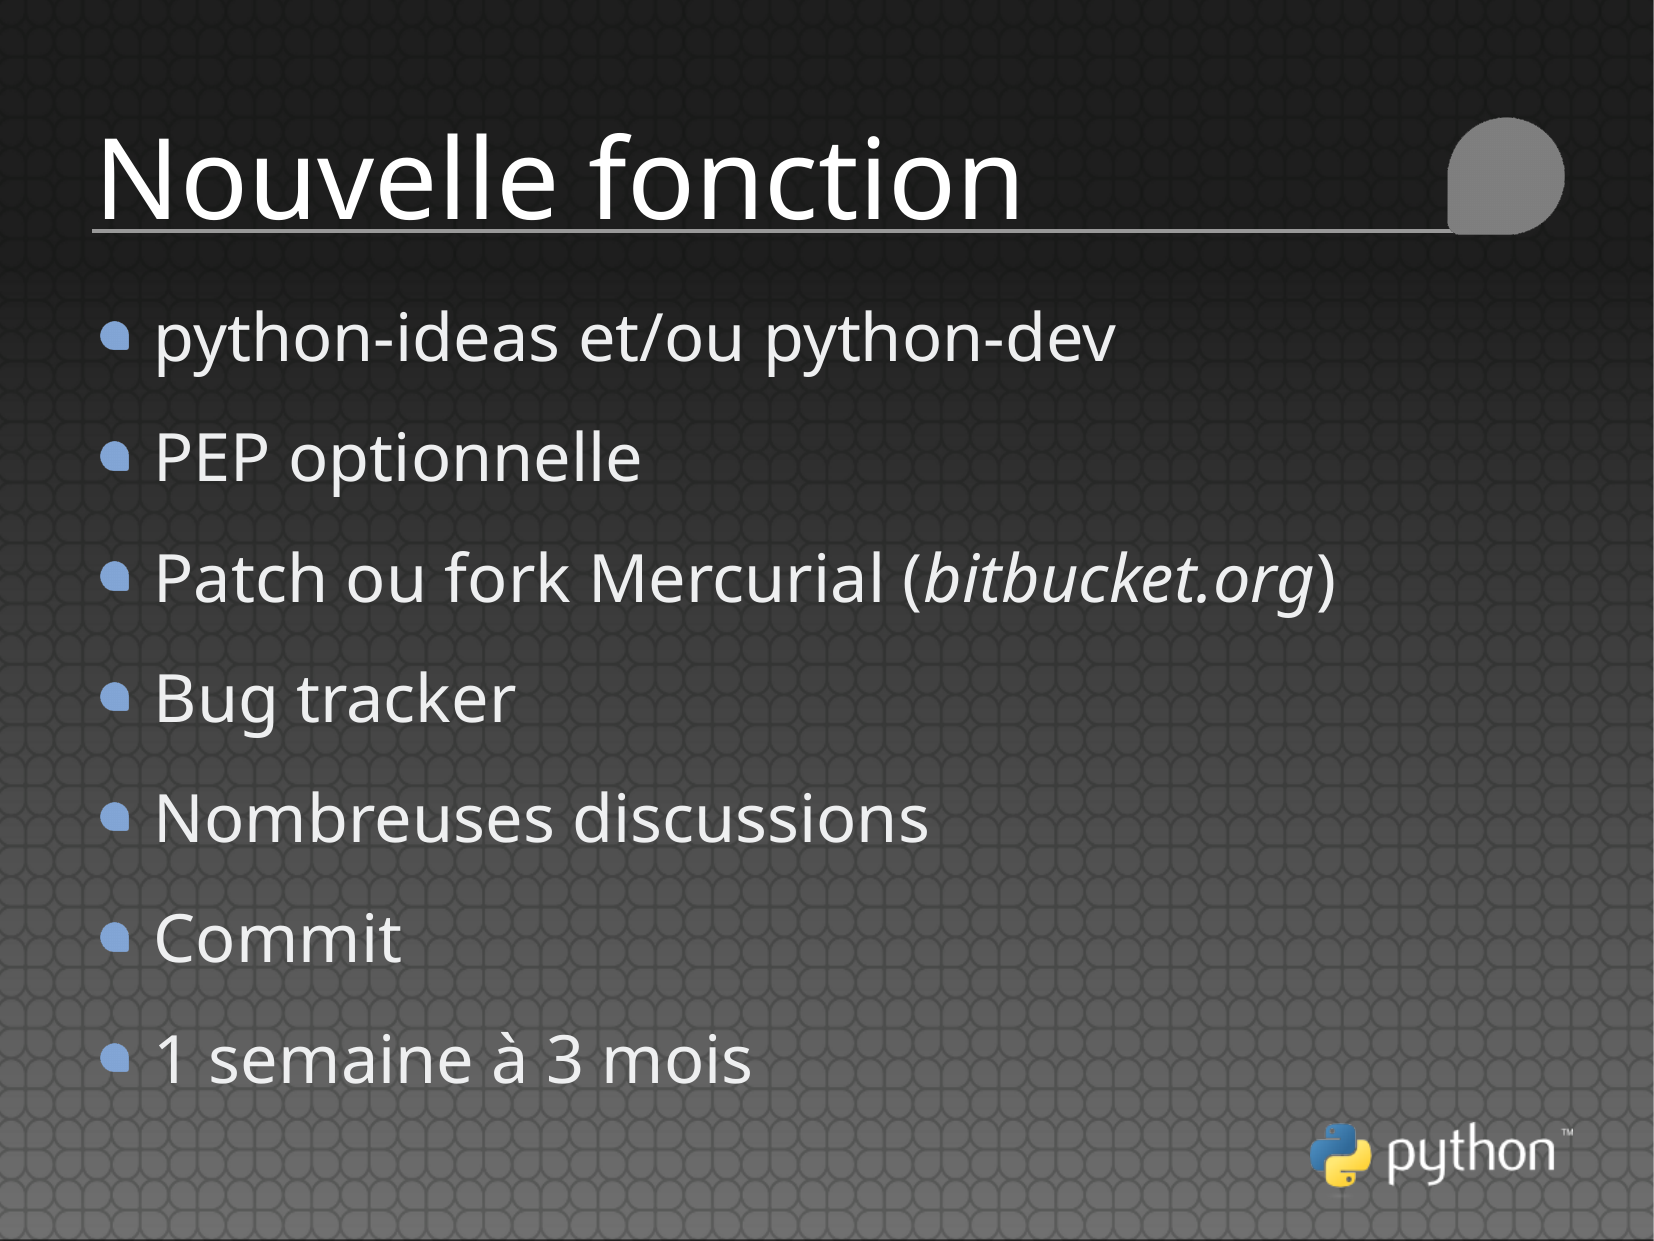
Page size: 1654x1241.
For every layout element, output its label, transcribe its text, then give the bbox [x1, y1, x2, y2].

picture [0, 0, 1654, 1241]
title Nouvelle fonction [94, 100, 1426, 251]
list python-ideas et/ou python-dev PEP optionnelle Patch ou fork Mercurial (bitbucket.org) Bug tracker Nombreuses discussions Commit 1 semaine à 3 mois [82, 290, 1571, 1094]
